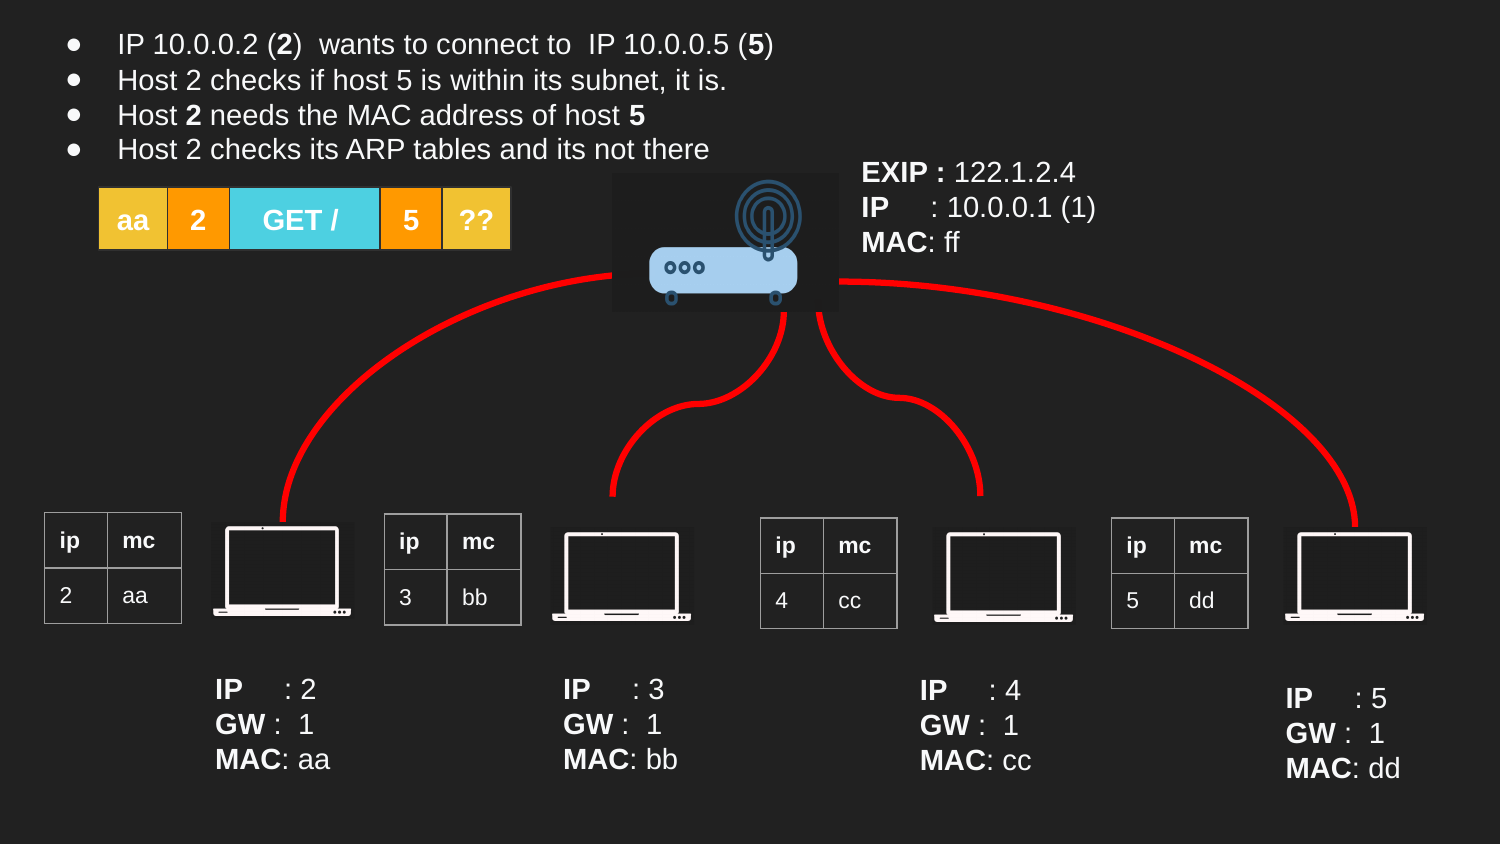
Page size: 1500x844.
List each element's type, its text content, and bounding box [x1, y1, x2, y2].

text_box IP : 4 GW : 1 MAC: cc [904, 656, 1068, 778]
table_cell 5 [1112, 574, 1174, 628]
text_box aa [98, 187, 167, 251]
picture [1283, 527, 1427, 625]
text_box 2 [167, 187, 230, 251]
table_header mc [448, 515, 520, 569]
table_cell cc [824, 574, 896, 628]
table_header ip [1112, 519, 1174, 573]
table_header mc [108, 513, 181, 567]
table_cell 2 [45, 569, 107, 623]
table_cell 4 [761, 574, 823, 628]
text_box GET / [230, 187, 380, 251]
text_box ?? [442, 187, 511, 251]
table_cell aa [108, 569, 181, 623]
table_header mc [1175, 519, 1247, 573]
table_header ip [385, 515, 446, 569]
table_header ip [761, 519, 823, 573]
text_box IP : 2 GW : 1 MAC: aa [200, 655, 364, 777]
table_header ip [45, 513, 107, 567]
table_cell dd [1175, 574, 1247, 628]
picture [612, 173, 839, 312]
picture [211, 522, 355, 619]
text_box IP 10.0.0.2 (2) wants to connect to IP 10.0.0.5 (5) Host 2 checks if host 5 is within its subnet, it is. Host 2 needs the MAC address of host 5 Host 2 checks its ARP tables and its not there [27, 10, 818, 211]
text_box IP : 5 GW : 1 MAC: dd [1270, 664, 1466, 787]
picture [932, 527, 1076, 625]
table_cell 3 [385, 570, 446, 624]
text_box 5 [380, 187, 442, 251]
text_box IP : 3 GW : 1 MAC: bb [548, 655, 731, 777]
picture [550, 527, 695, 625]
table_header mc [824, 519, 896, 573]
text_box EXIP : 122.1.2.4 IP : 10.0.0.1 (1) MAC: ff [846, 138, 1161, 260]
table_cell bb [448, 570, 520, 624]
